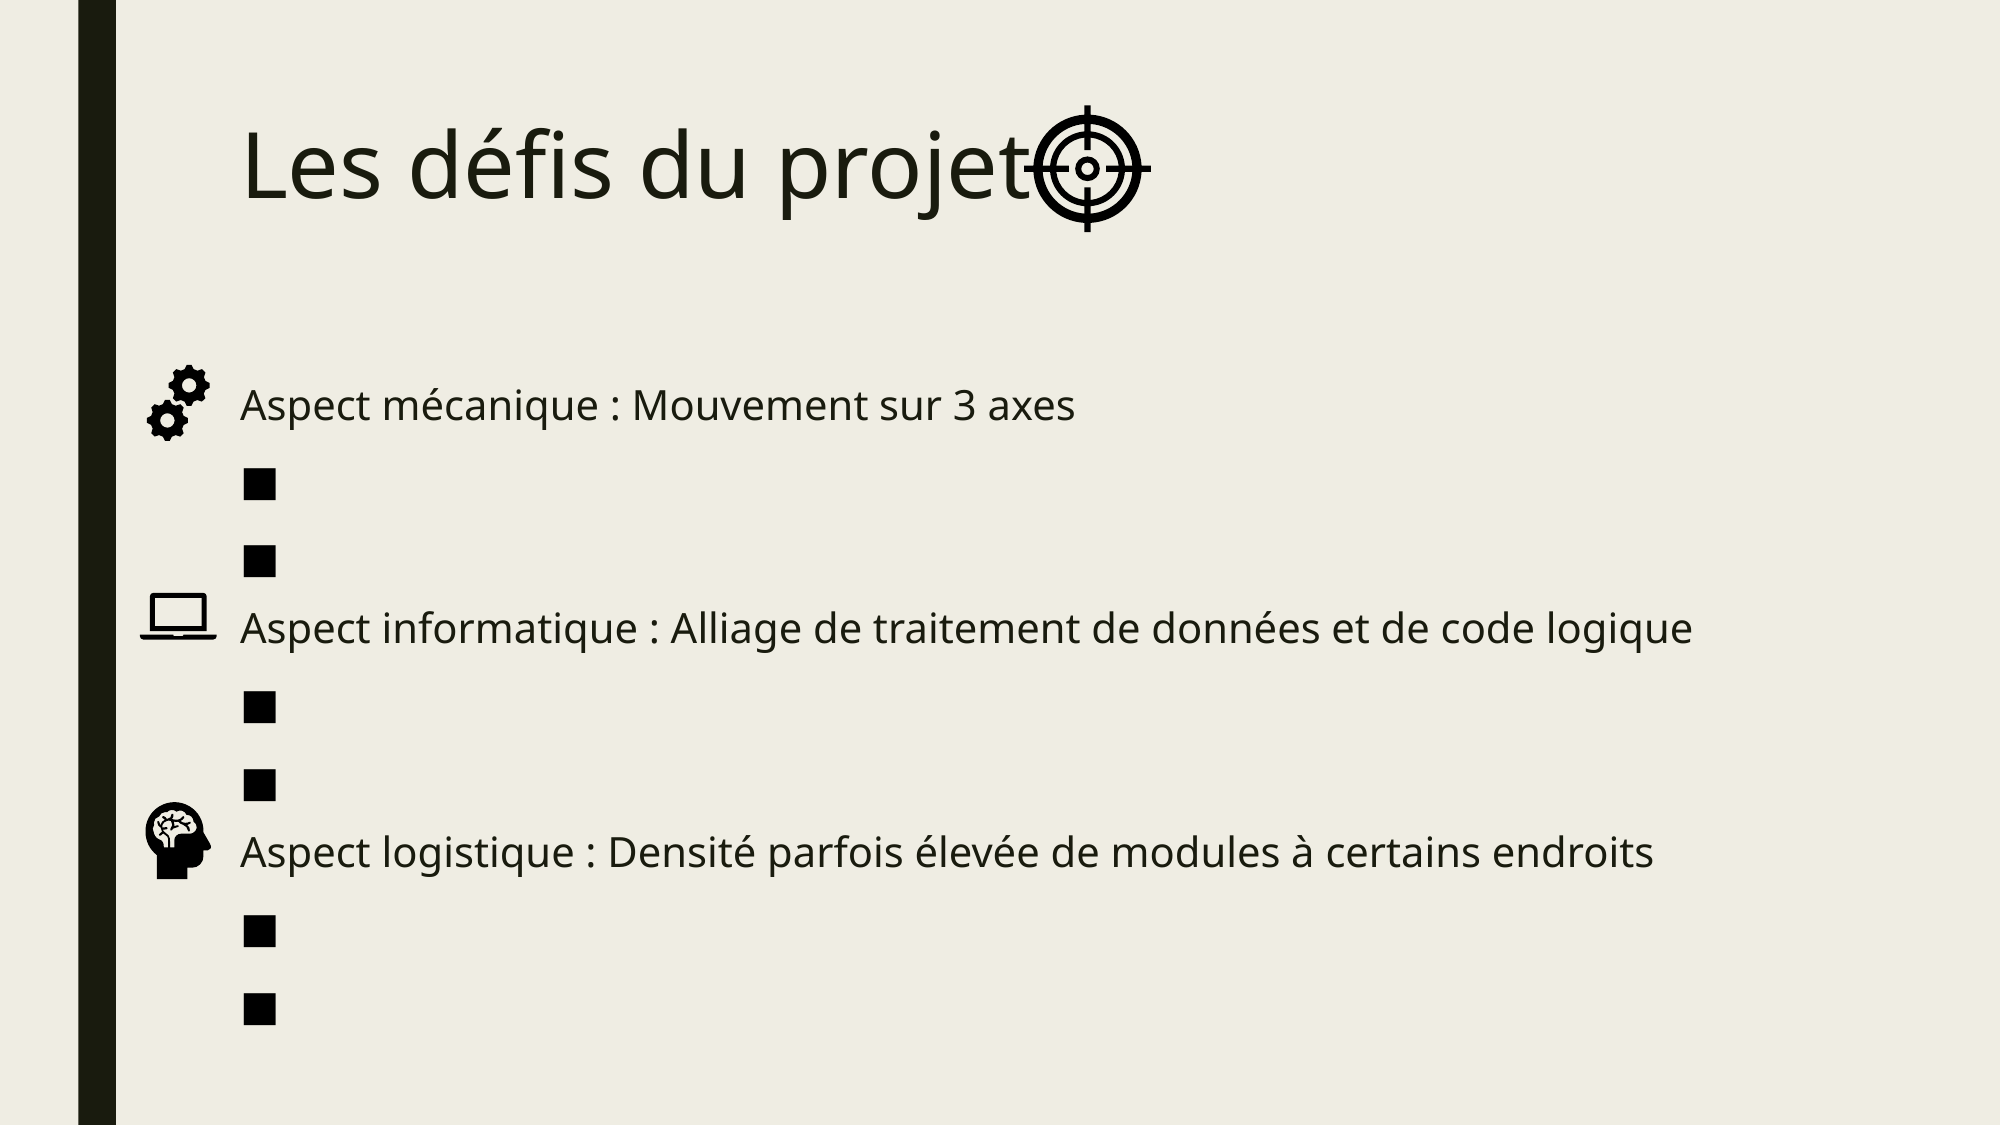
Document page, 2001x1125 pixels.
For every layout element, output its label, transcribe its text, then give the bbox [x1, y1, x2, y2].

picture [1012, 93, 1163, 244]
title Les défis du projet [225, 112, 1801, 357]
picture [137, 575, 219, 657]
list Aspect mécanique : Mouvement sur 3 axes Aspect informatique : Alliage de traitement de données et de code logique Aspect logistique : Densité parfois élevée de modules à certains endroits [225, 375, 1801, 963]
picture [131, 793, 226, 888]
picture [131, 356, 226, 450]
